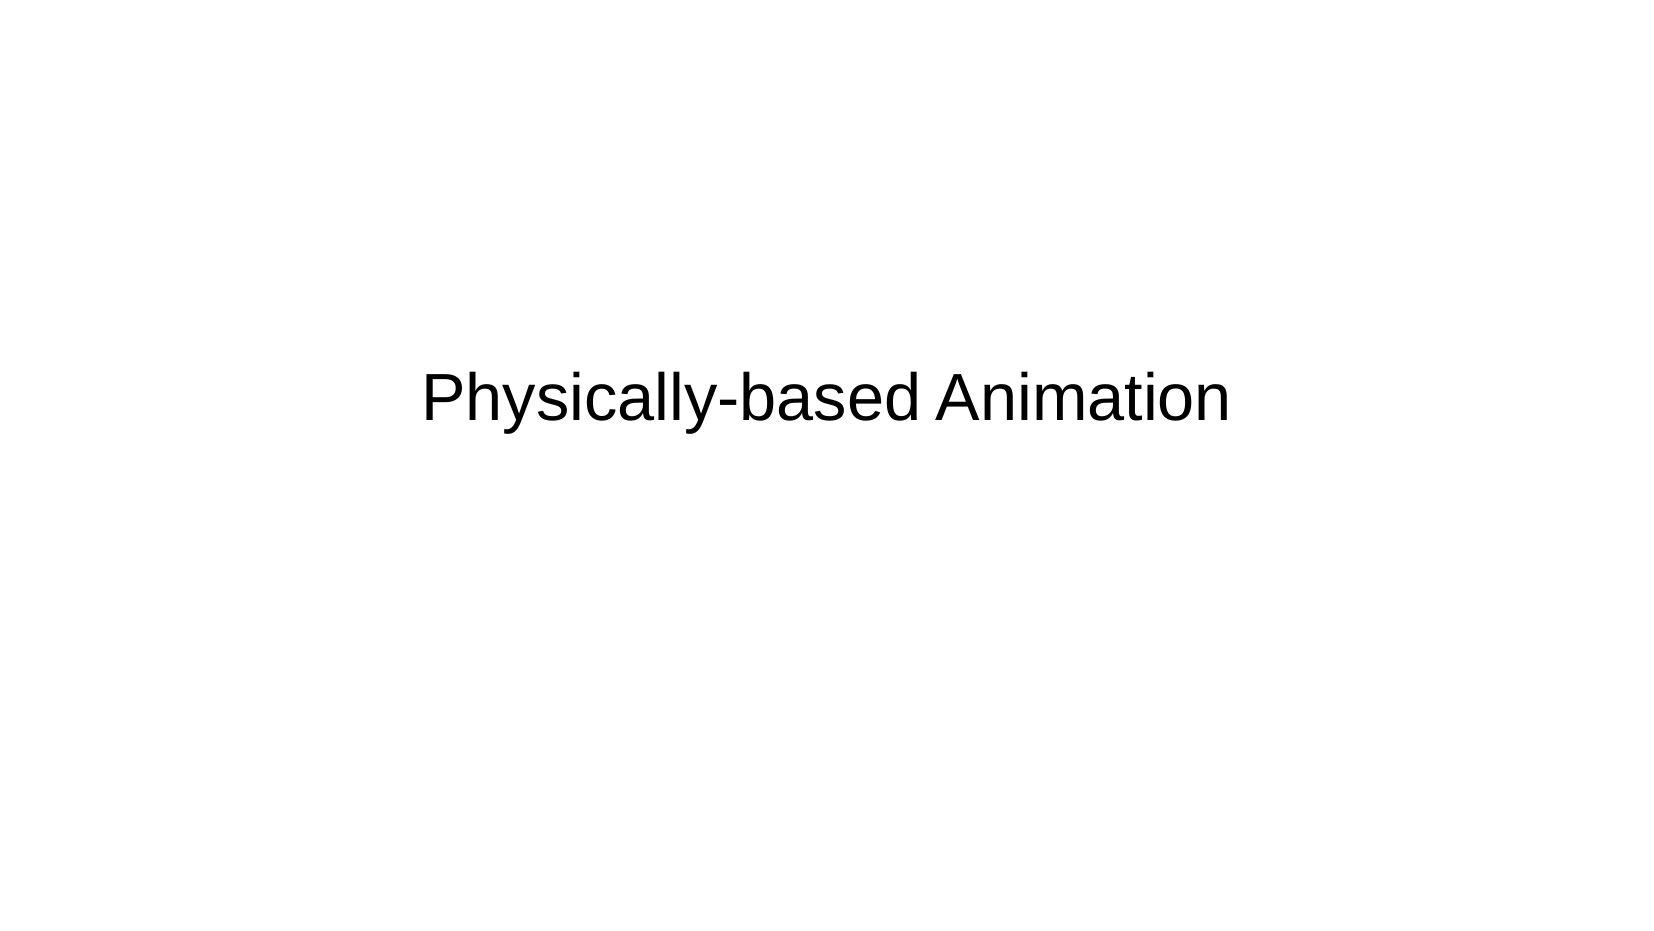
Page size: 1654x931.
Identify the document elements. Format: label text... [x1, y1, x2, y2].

subtitle Physically-based Animation [82, 37, 1571, 757]
